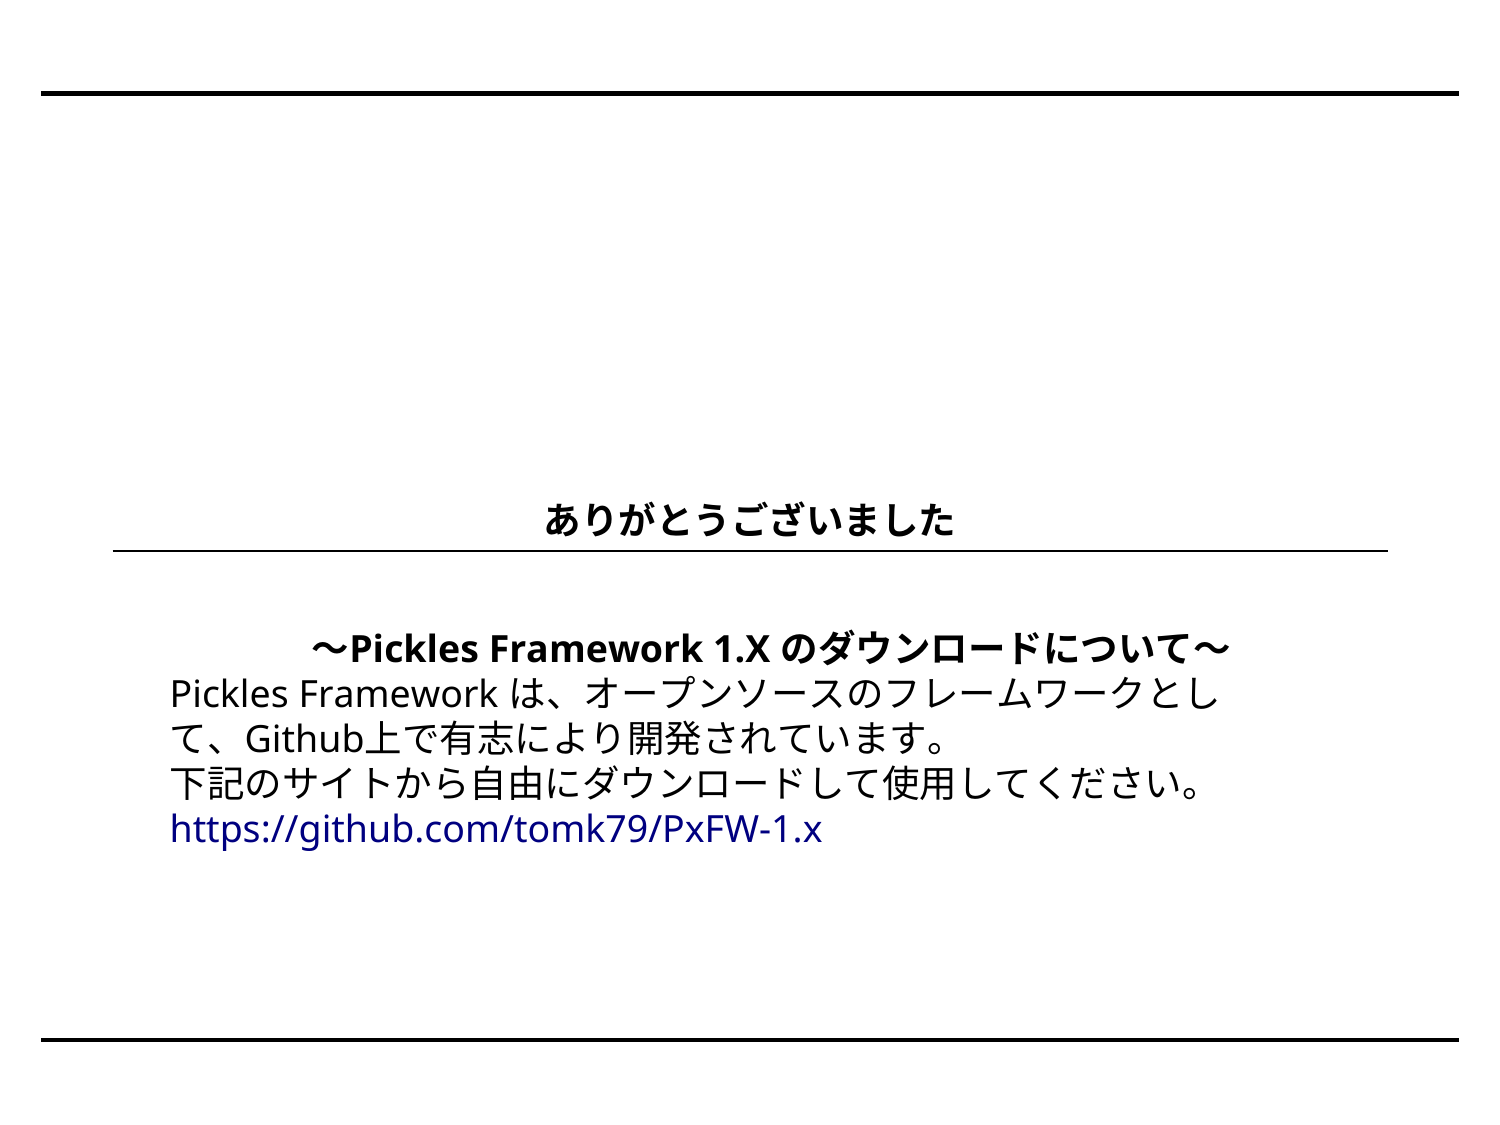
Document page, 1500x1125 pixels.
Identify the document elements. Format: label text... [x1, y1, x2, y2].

text_box ～Pickles Framework 1.X のダウンロードについて～ Pickles Framework は、オープンソースのフレームワークとして、Github上で有志により開発されています。 下記のサイトから自由にダウンロードして使用してください。 https://github.com/tomk79/PxFW-1.x [154, 617, 1388, 909]
title ありがとうございました [112, 488, 1388, 549]
